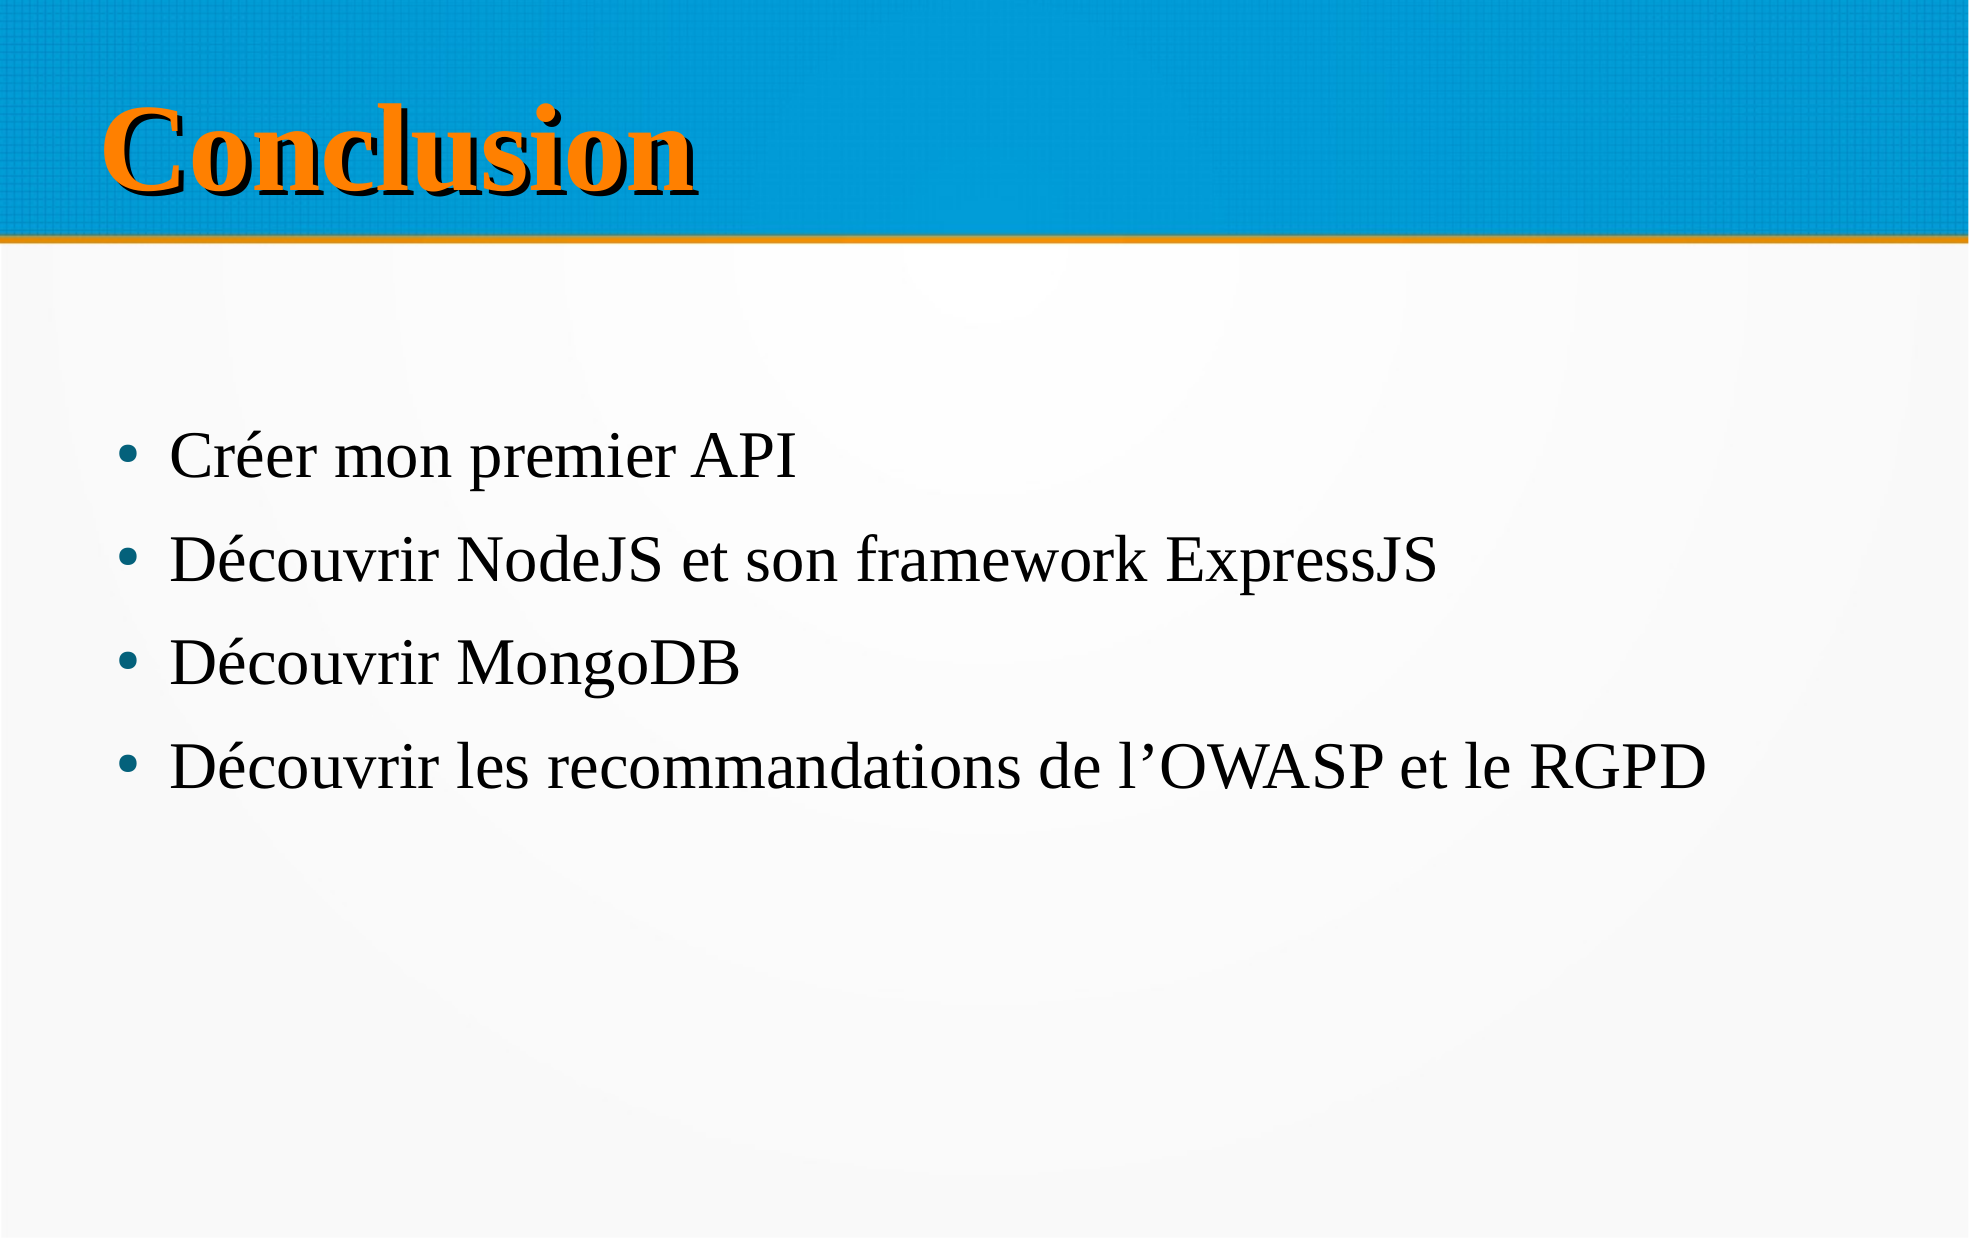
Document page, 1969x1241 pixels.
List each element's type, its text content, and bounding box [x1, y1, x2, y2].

list Créer mon premier API Découvrir NodeJS et son framework ExpressJS Découvrir MongoDB Découvrir les recommandations de l’OWASP et le RGPD [98, 315, 1861, 1081]
title Conclusion [98, 19, 1870, 227]
picture [0, 233, 1969, 1241]
